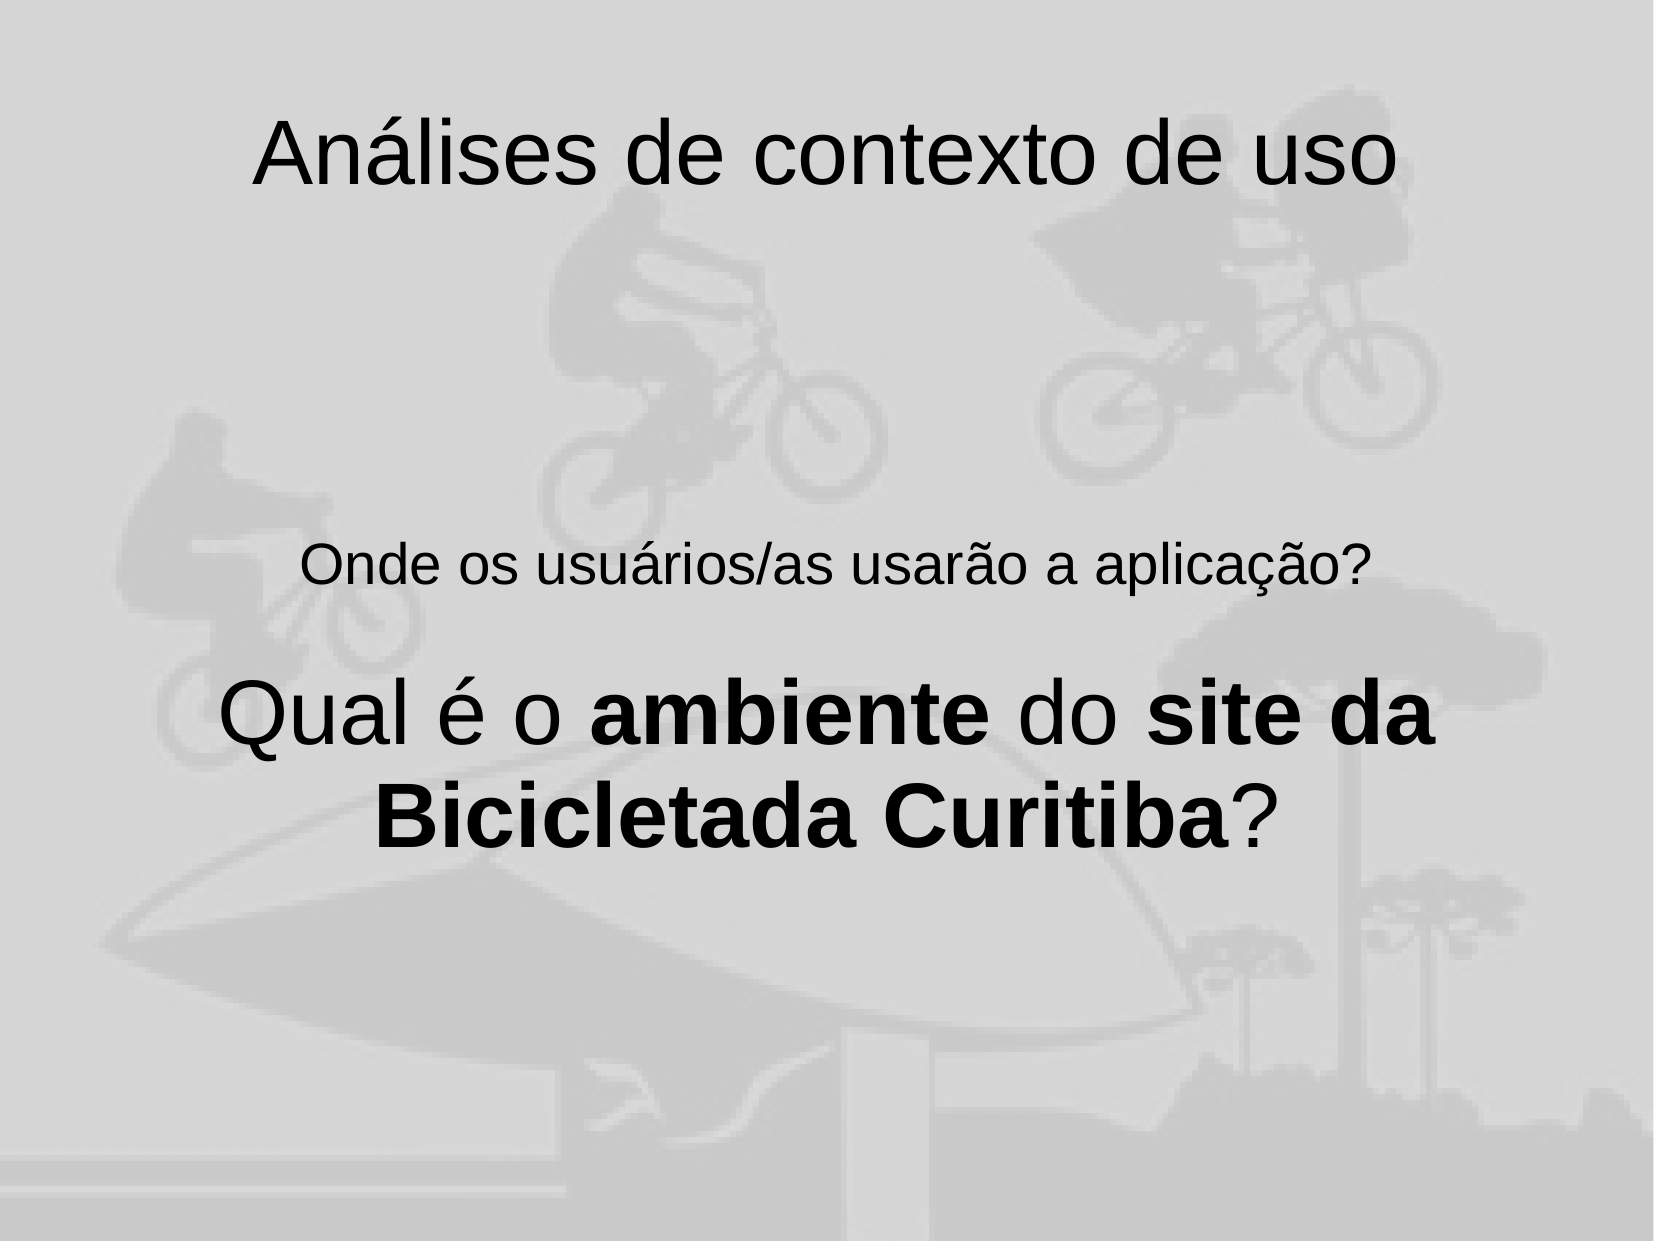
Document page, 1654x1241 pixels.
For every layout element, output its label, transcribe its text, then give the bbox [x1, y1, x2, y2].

picture [0, 0, 1654, 1241]
subtitle Onde os usuários/as usarão a aplicação? Qual é o ambiente do site da Bicicletada Curitiba? [82, 290, 1571, 1109]
title Análises de contexto de uso [82, 49, 1571, 257]
